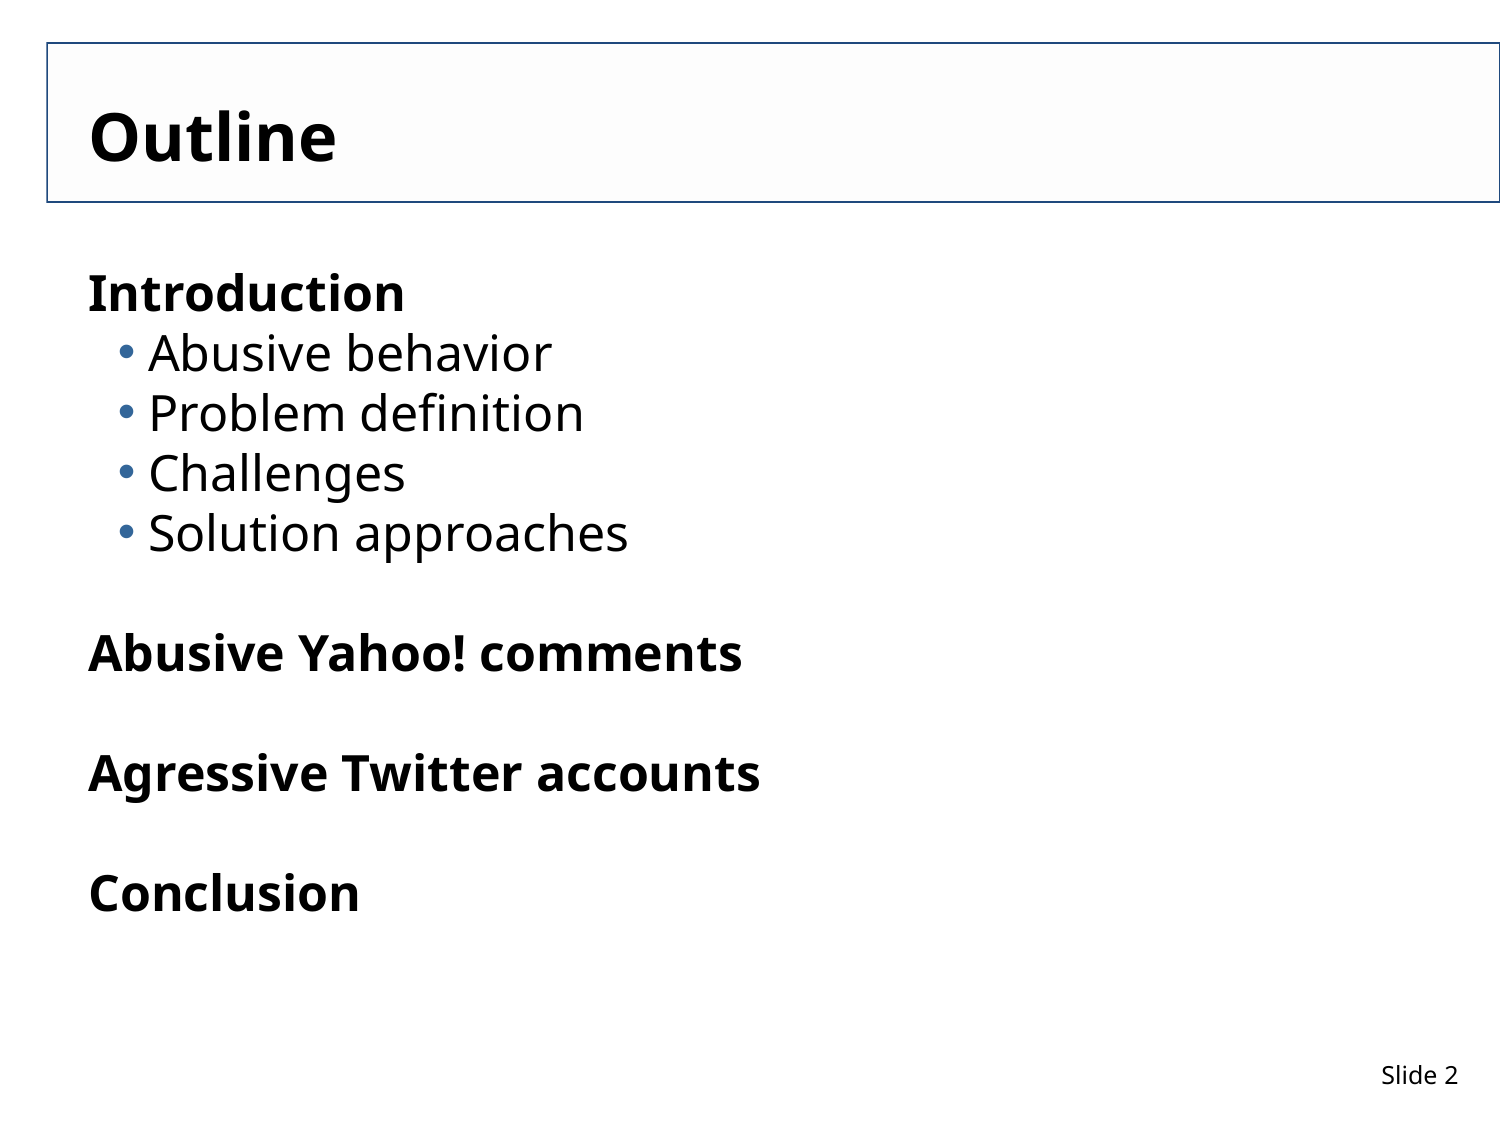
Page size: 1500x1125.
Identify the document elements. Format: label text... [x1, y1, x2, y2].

text_box Outline [88, 42, 1469, 176]
text_box Introduction Abusive behavior Problem definition Challenges Solution approaches Abusive Yahoo! comments Agressive Twitter accounts Conclusion [88, 260, 1435, 1029]
